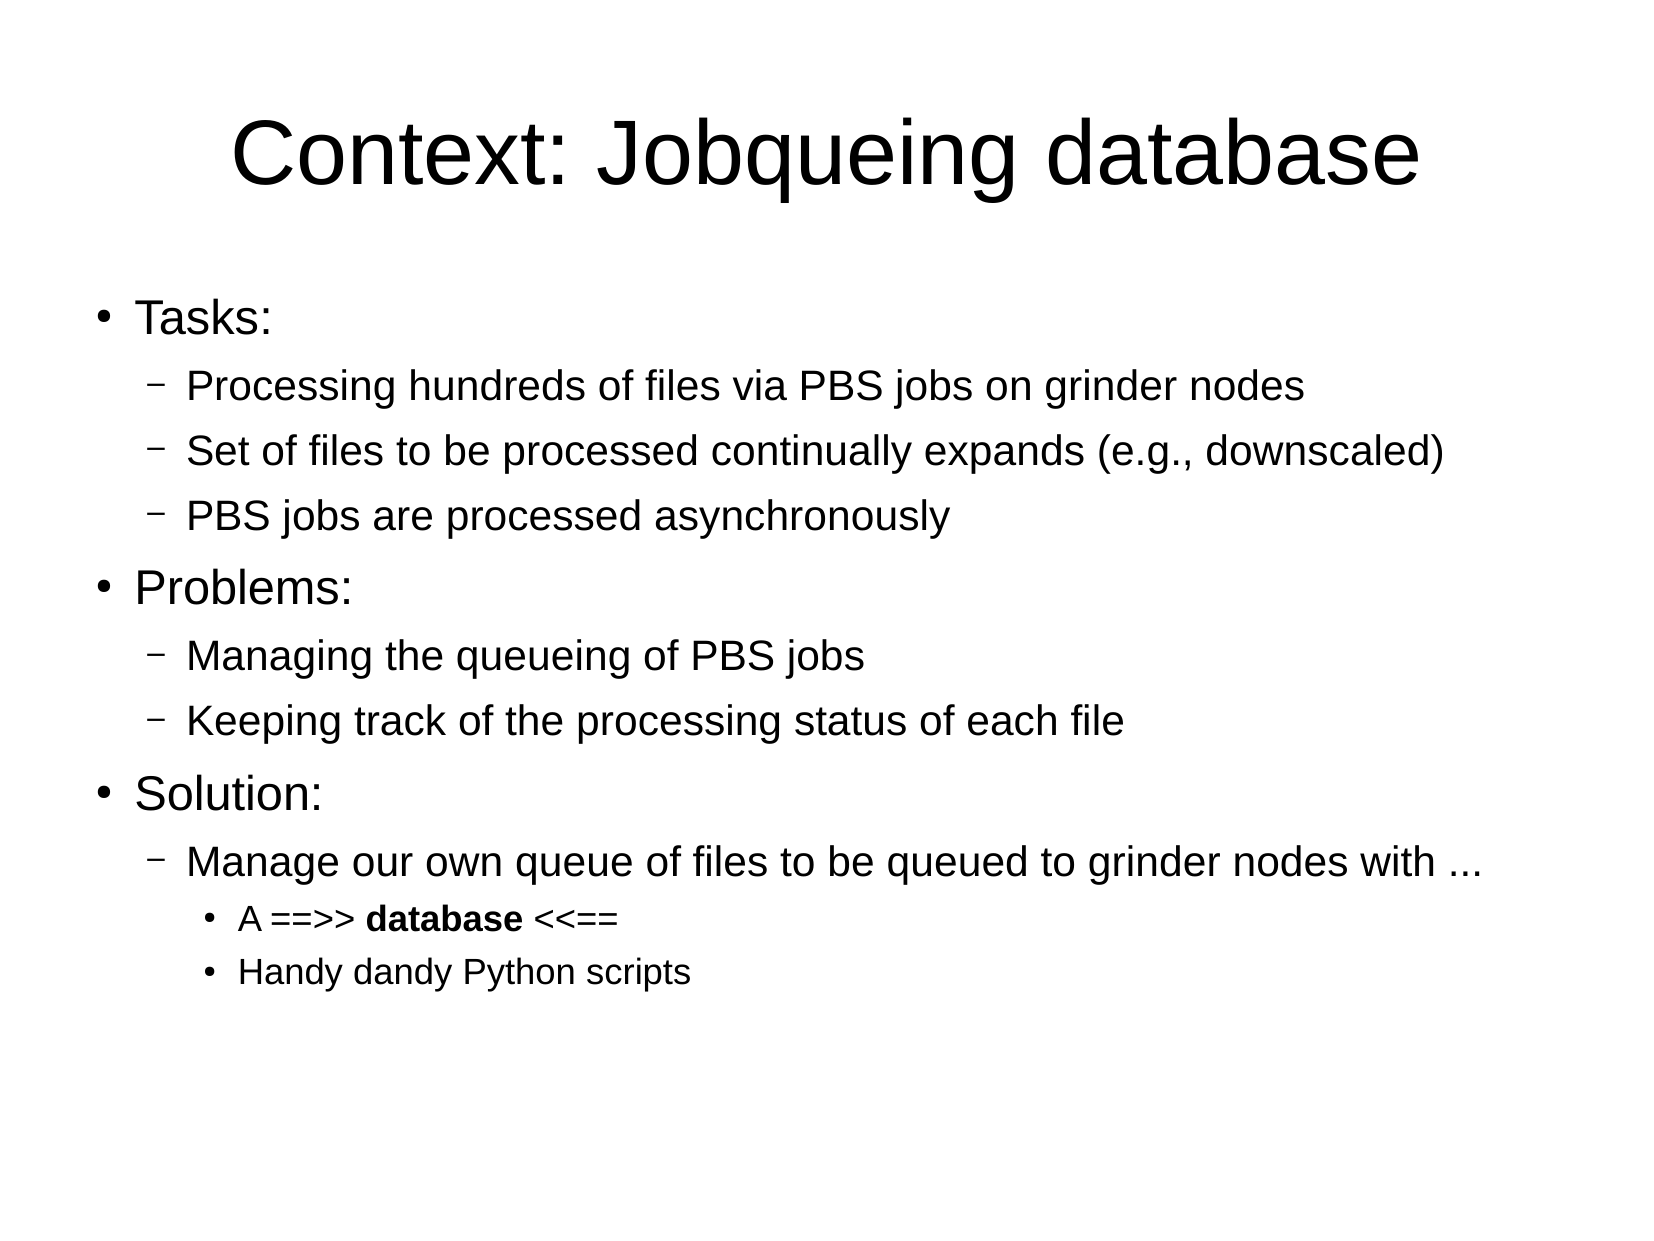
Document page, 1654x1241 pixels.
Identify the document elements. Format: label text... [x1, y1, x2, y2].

list Tasks: Processing hundreds of files via PBS jobs on grinder nodes Set of files to be processed continually expands (e.g., downscaled) PBS jobs are processed asynchronously Problems: Managing the queueing of PBS jobs Keeping track of the processing status of each file Solution: Manage our own queue of files to be queued to grinder nodes with ... A ==>> database <<== Handy dandy Python scripts [82, 290, 1571, 1010]
title Context: Jobqueing database [82, 49, 1571, 257]
